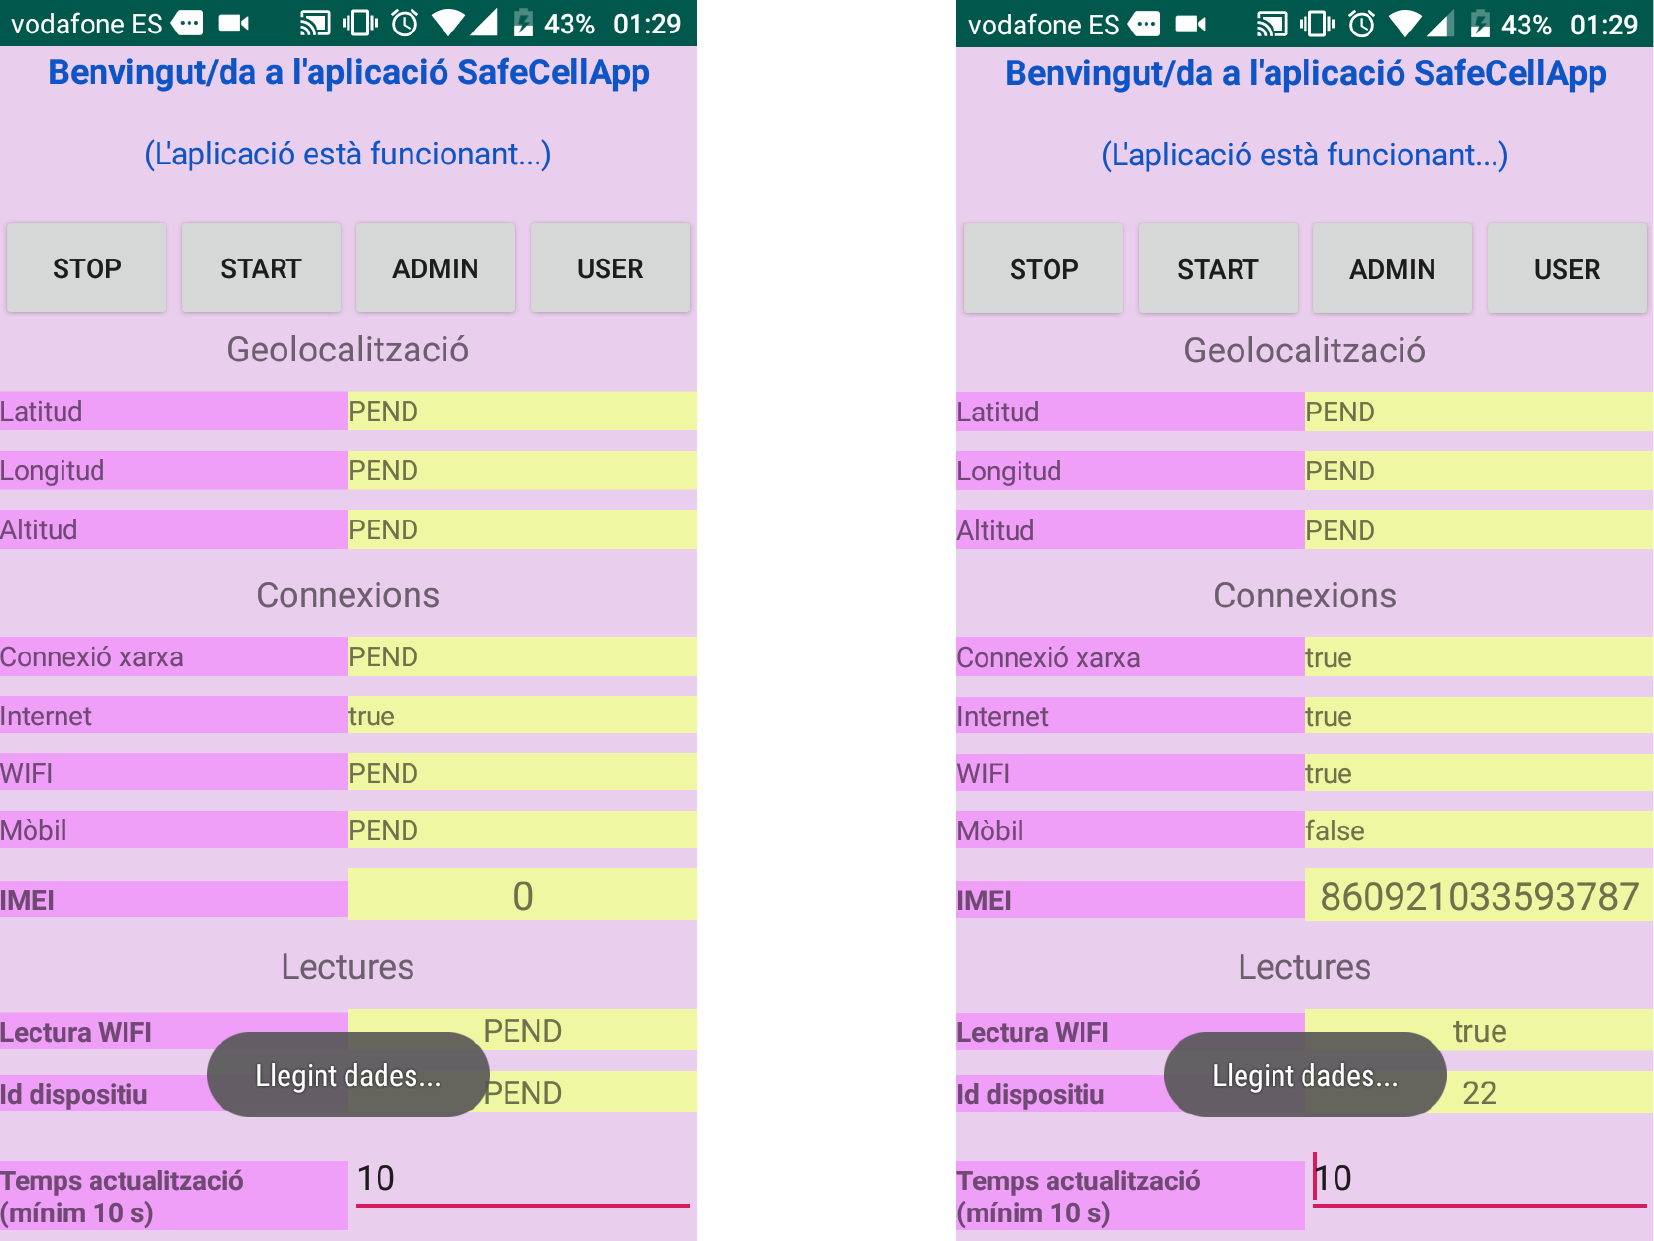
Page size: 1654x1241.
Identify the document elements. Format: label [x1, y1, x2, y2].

picture [956, 0, 1654, 1241]
picture [0, 0, 697, 1241]
